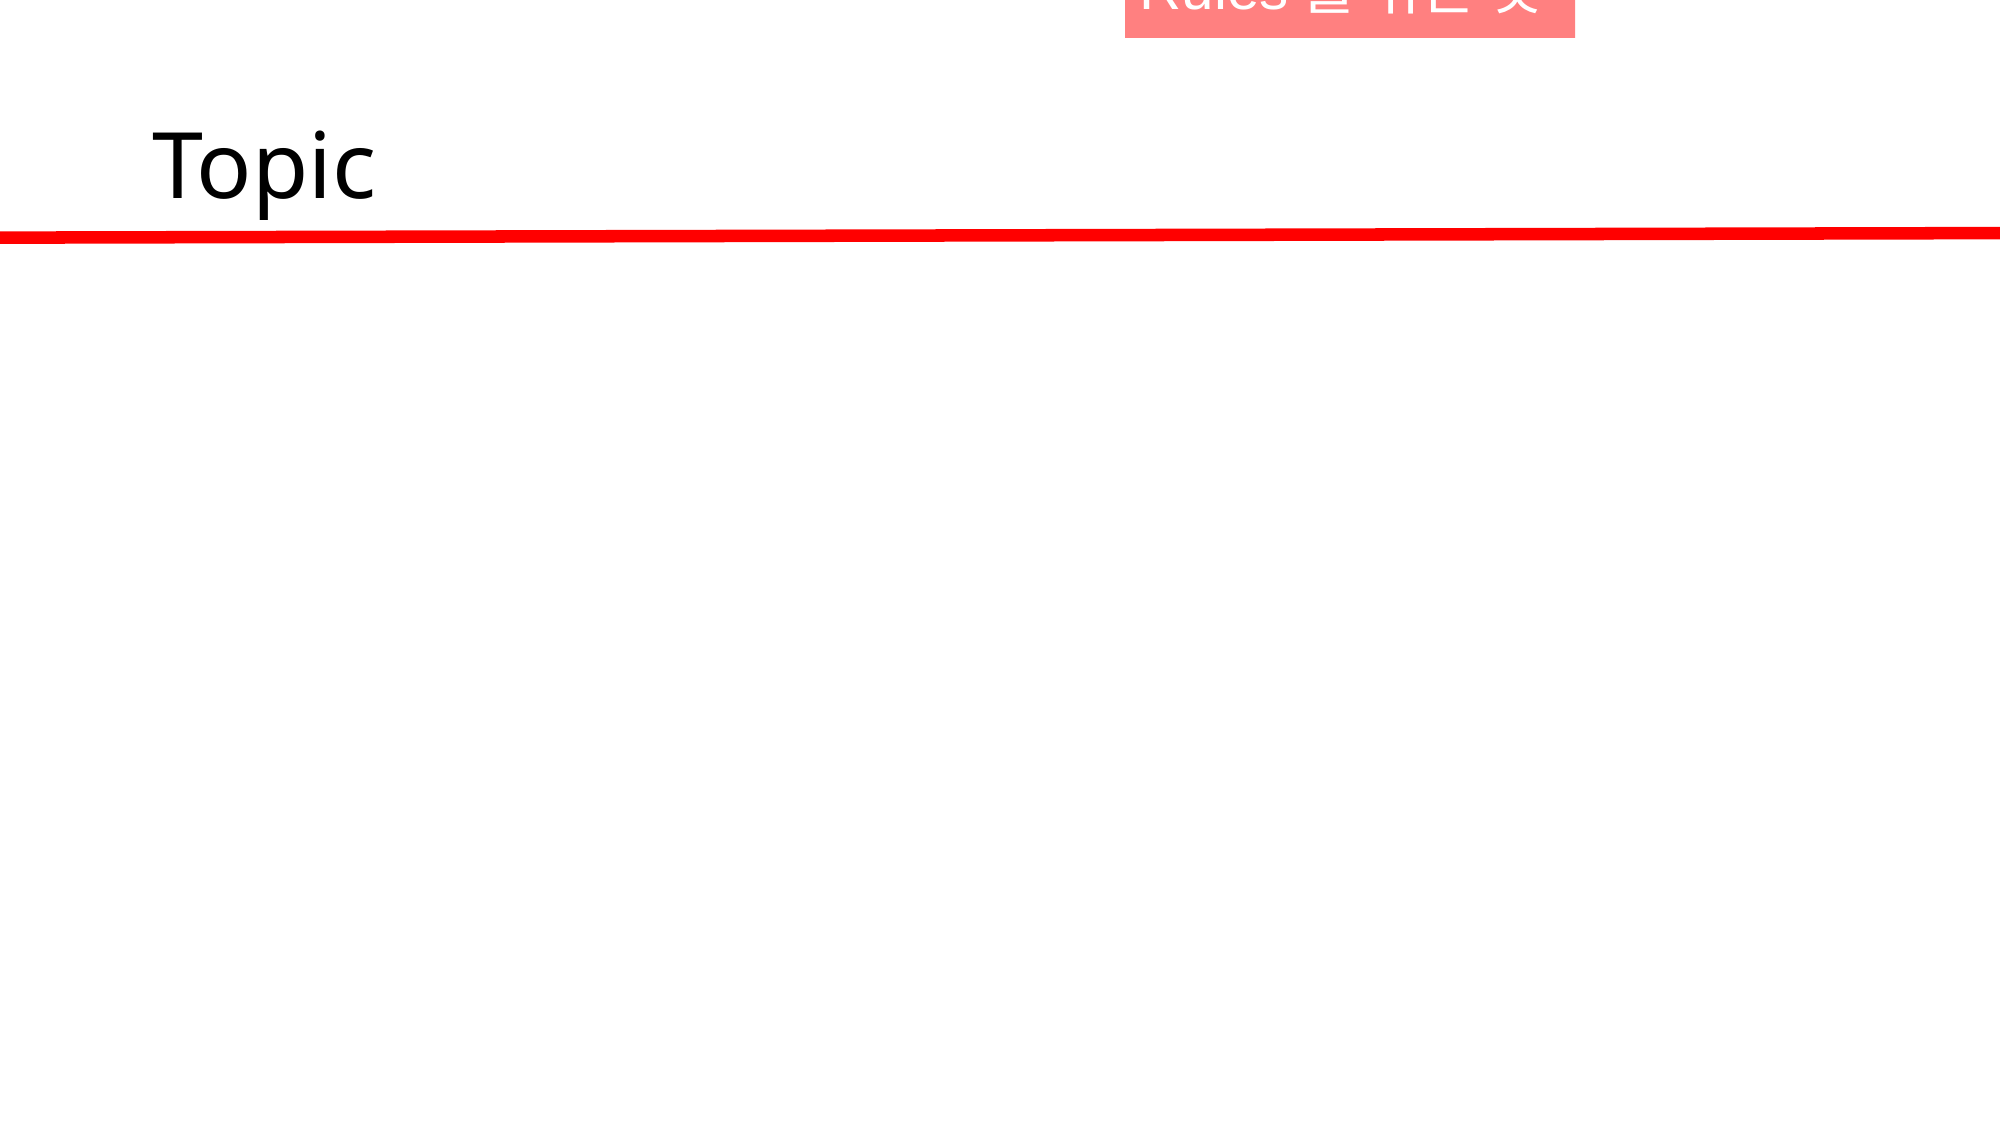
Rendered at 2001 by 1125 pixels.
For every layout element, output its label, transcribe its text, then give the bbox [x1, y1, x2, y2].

text_box Topic [137, 240, 1863, 278]
text_box 주제에 따라 Rules를 묶는 것 [1125, 0, 1576, 38]
text_box Topic [137, 59, 1863, 231]
